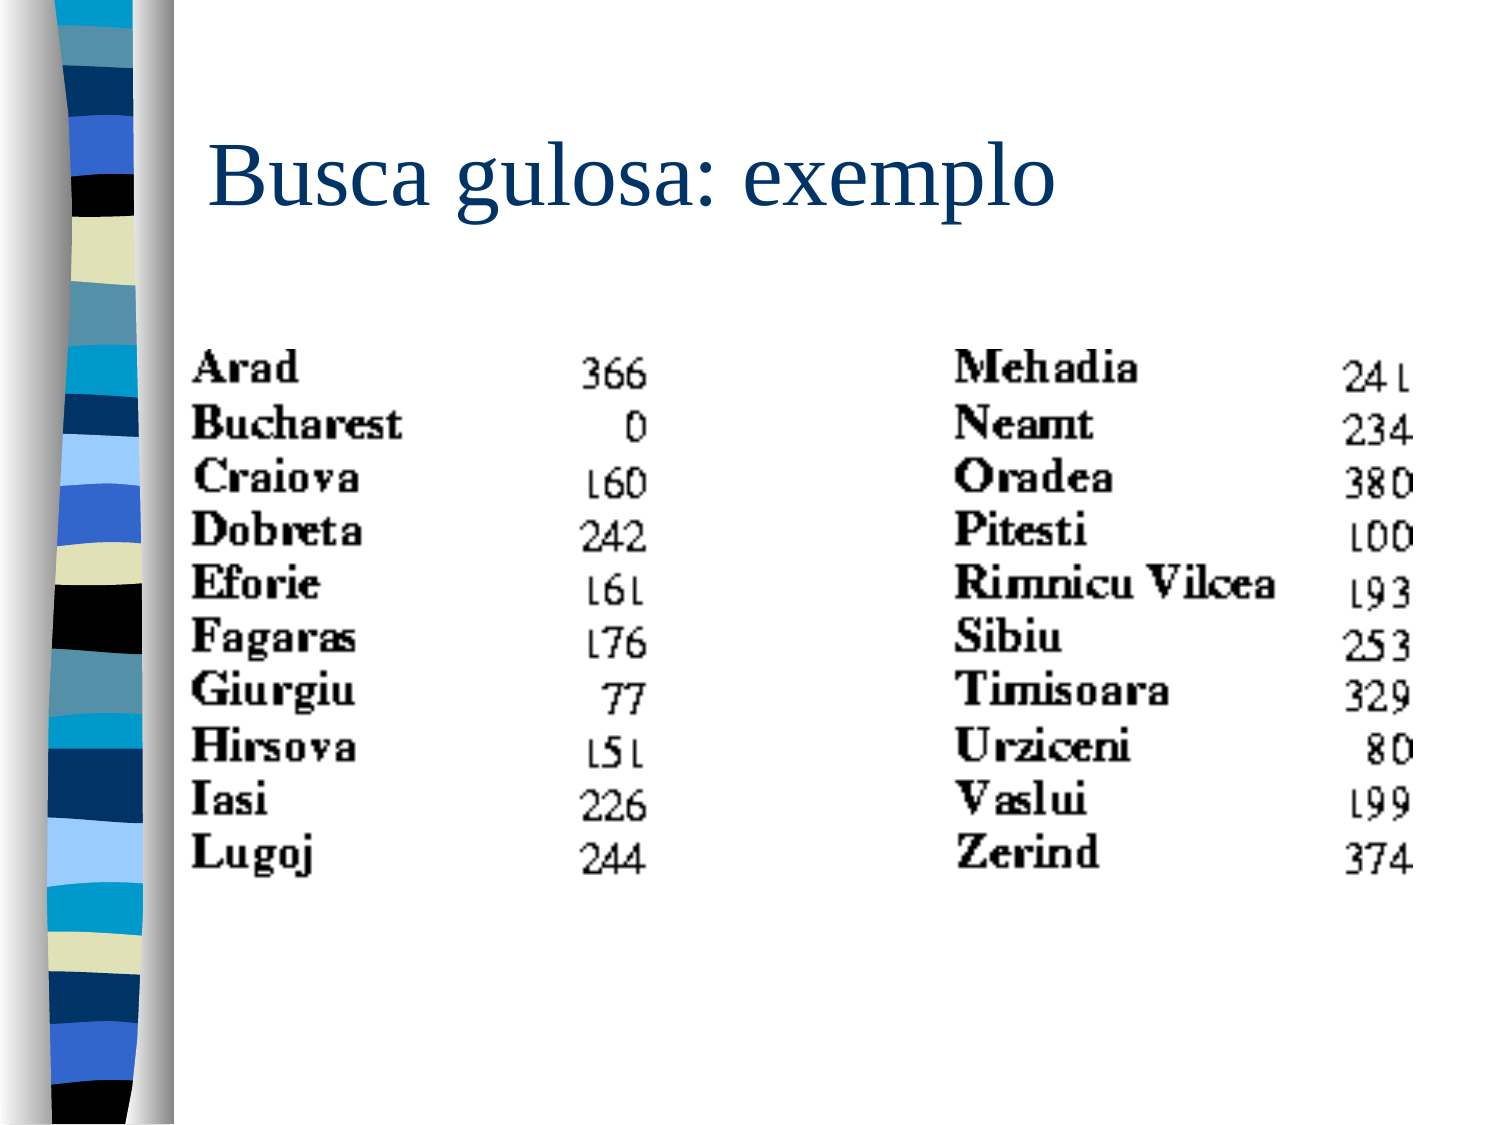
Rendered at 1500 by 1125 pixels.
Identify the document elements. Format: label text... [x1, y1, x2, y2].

title Busca gulosa: exemplo [192, 74, 1468, 263]
picture [187, 349, 1413, 897]
